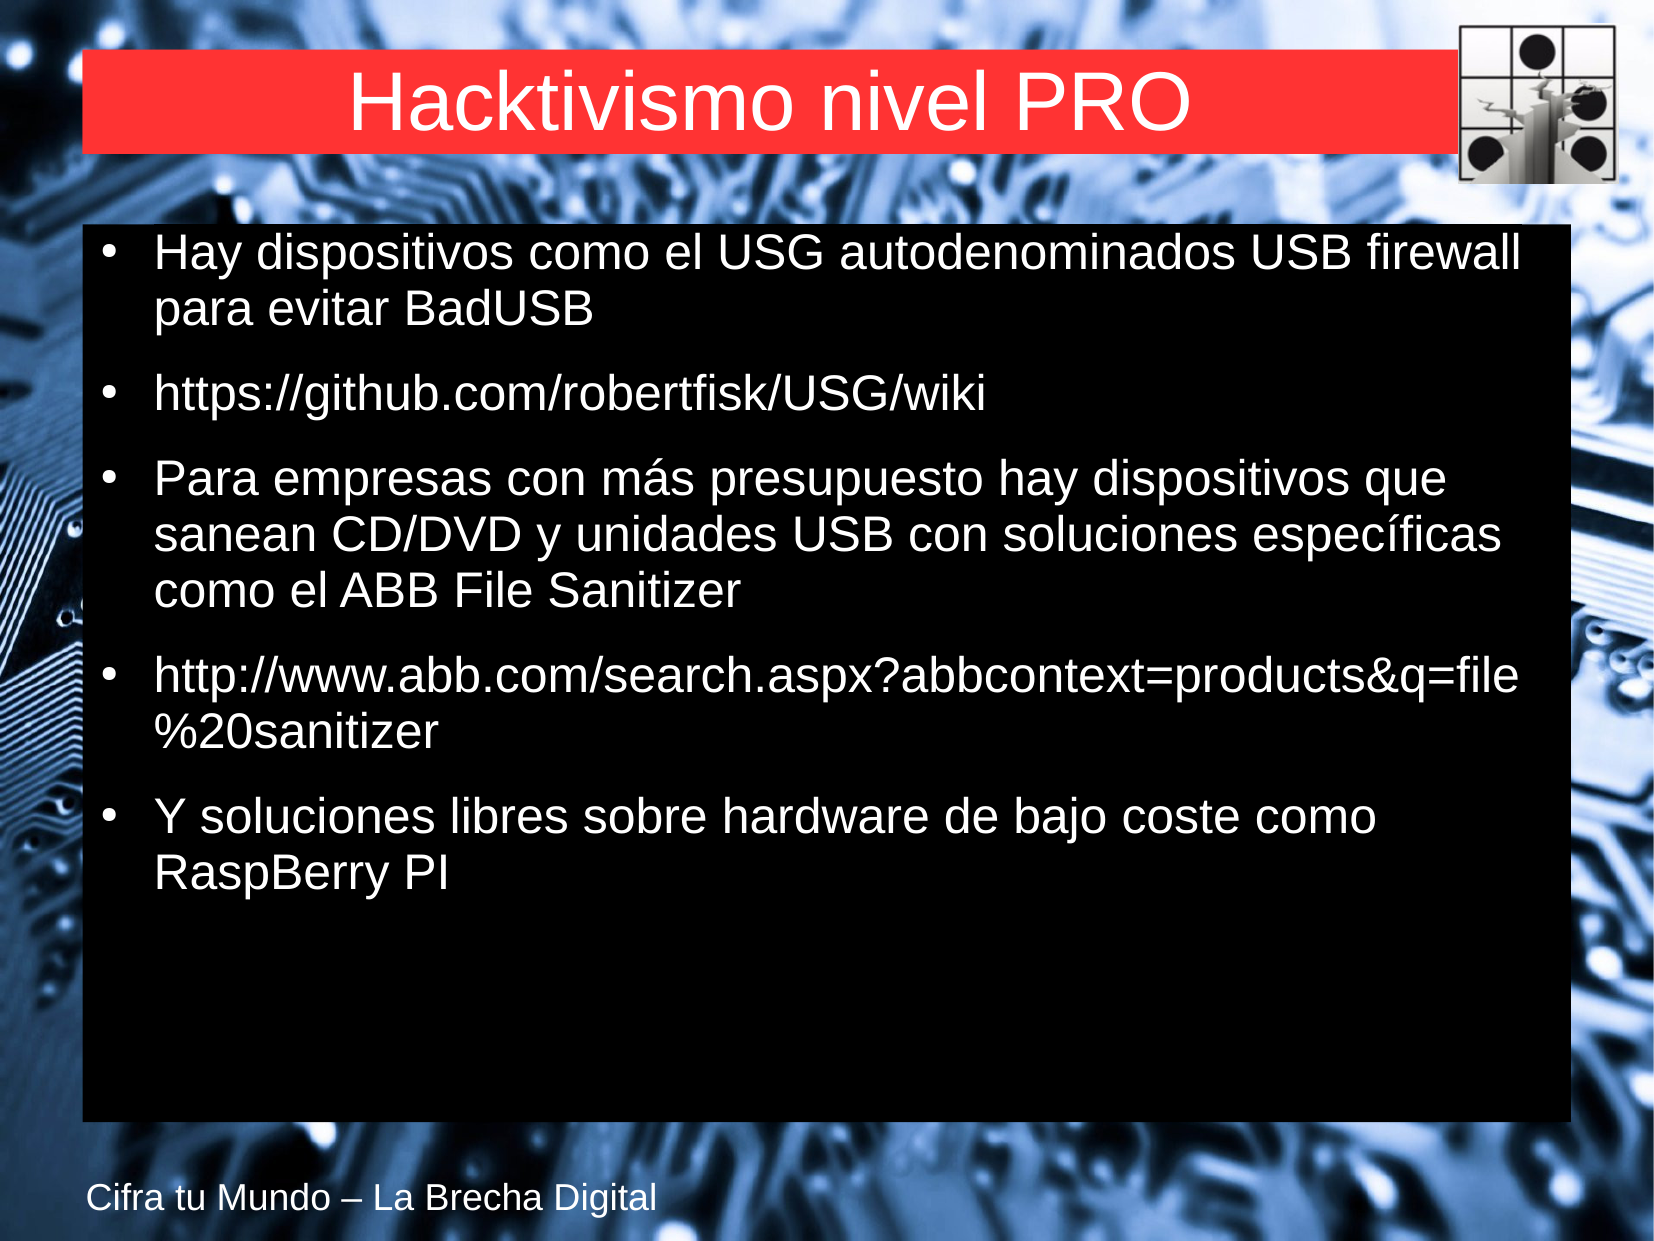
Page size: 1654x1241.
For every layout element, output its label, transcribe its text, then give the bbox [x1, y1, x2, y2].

picture [0, 0, 1654, 1241]
title Hacktivismo nivel PRO [82, 49, 1458, 154]
text_box Cifra tu Mundo – La Brecha Digital [70, 1169, 1453, 1226]
list Hay dispositivos como el USG autodenominados USB firewall para evitar BadUSB https://github.com/robertfisk/USG/wiki Para empresas con más presupuesto hay dispositivos que sanean CD/DVD y unidades USB con soluciones específicas como el ABB File Sanitizer http://www.abb.com/search.aspx?abbcontext=products&q=file%20sanitizer Y soluciones libres sobre hardware de bajo coste como RaspBerry PI [82, 224, 1571, 1123]
